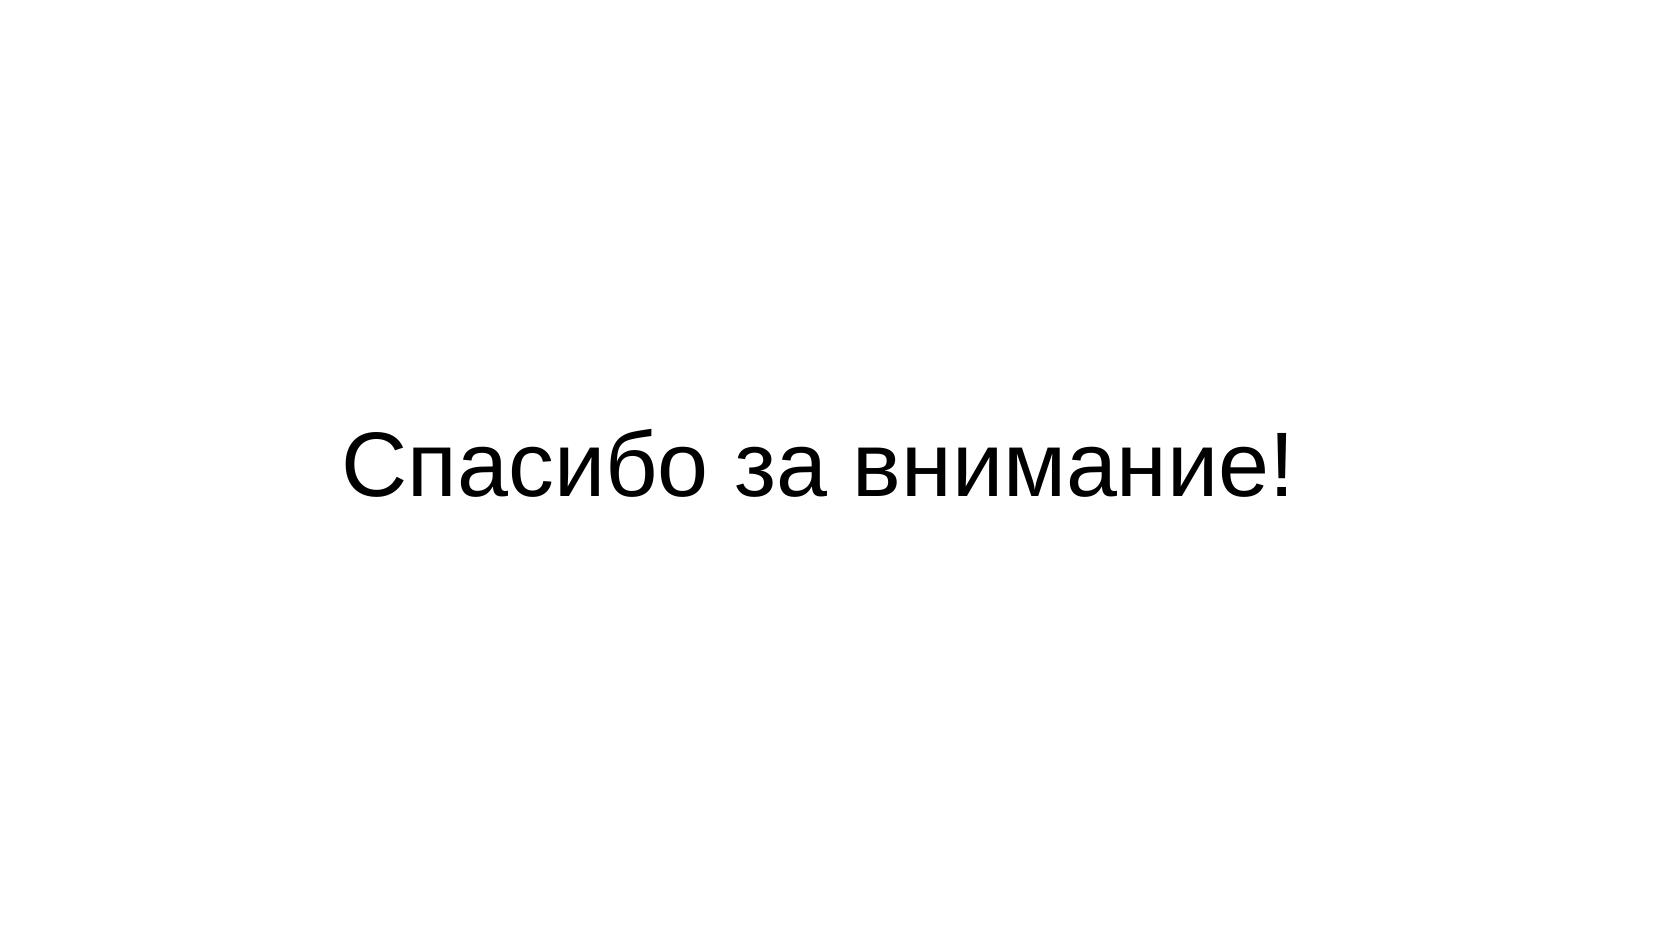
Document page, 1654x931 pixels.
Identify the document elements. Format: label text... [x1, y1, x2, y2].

title Спасибо за внимание! [75, 387, 1564, 543]
